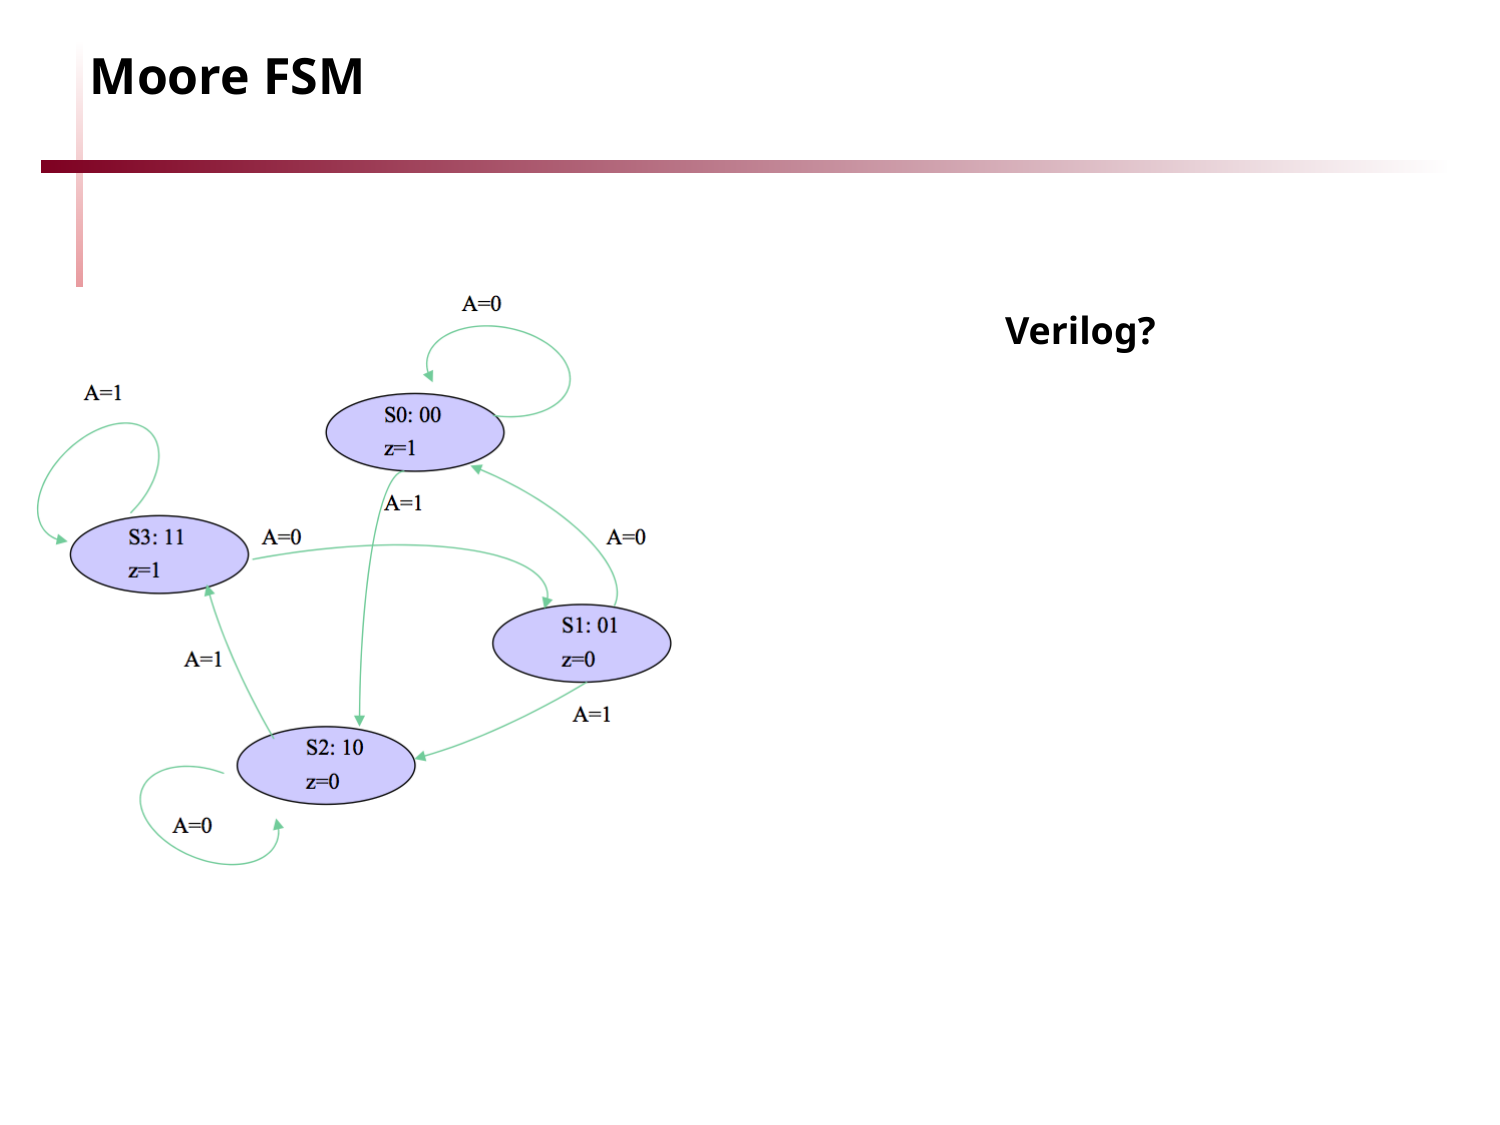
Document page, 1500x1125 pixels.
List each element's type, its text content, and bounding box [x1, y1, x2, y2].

text_box Moore FSM [74, 37, 538, 113]
picture [24, 287, 716, 896]
text_box Verilog? [990, 299, 1171, 360]
